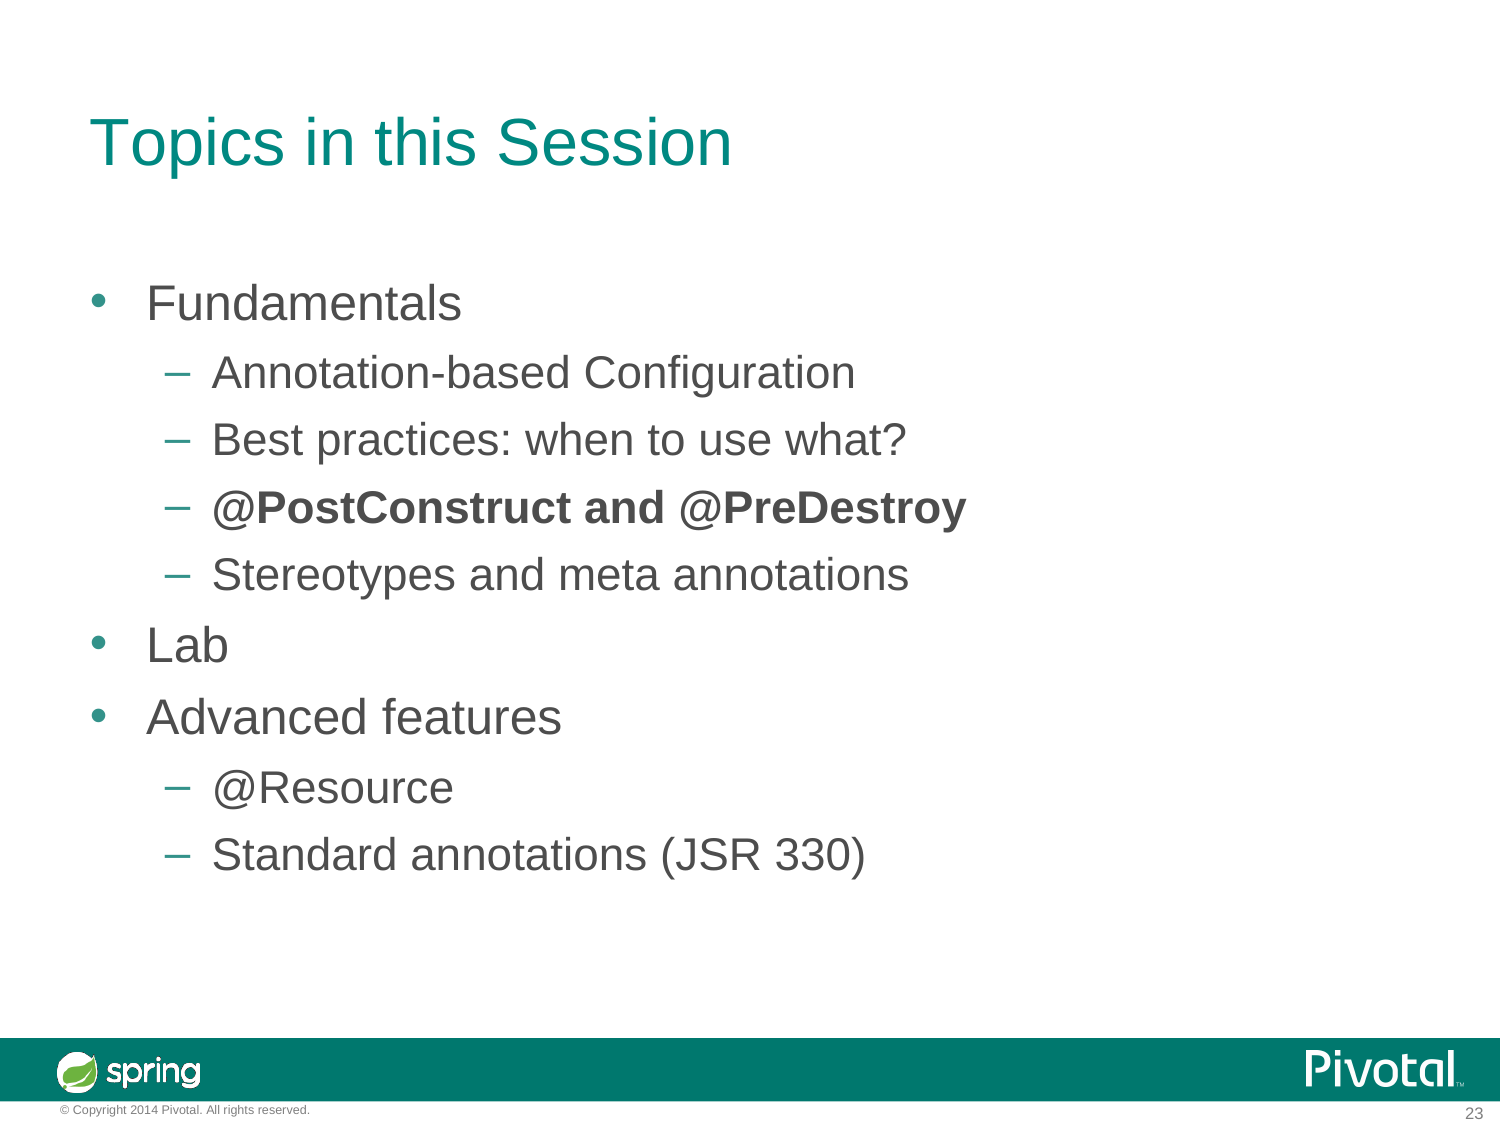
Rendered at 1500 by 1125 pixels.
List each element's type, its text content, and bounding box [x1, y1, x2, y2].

picture [1306, 1050, 1464, 1087]
list Fundamentals Annotation-based Configuration Best practices: when to use what? @PostConstruct and @PreDestroy Stereotypes and meta annotations Lab Advanced features @Resource Standard annotations (JSR 330) [75, 262, 1426, 888]
title Topics in this Session [75, 45, 1426, 233]
picture [32, 1041, 210, 1103]
